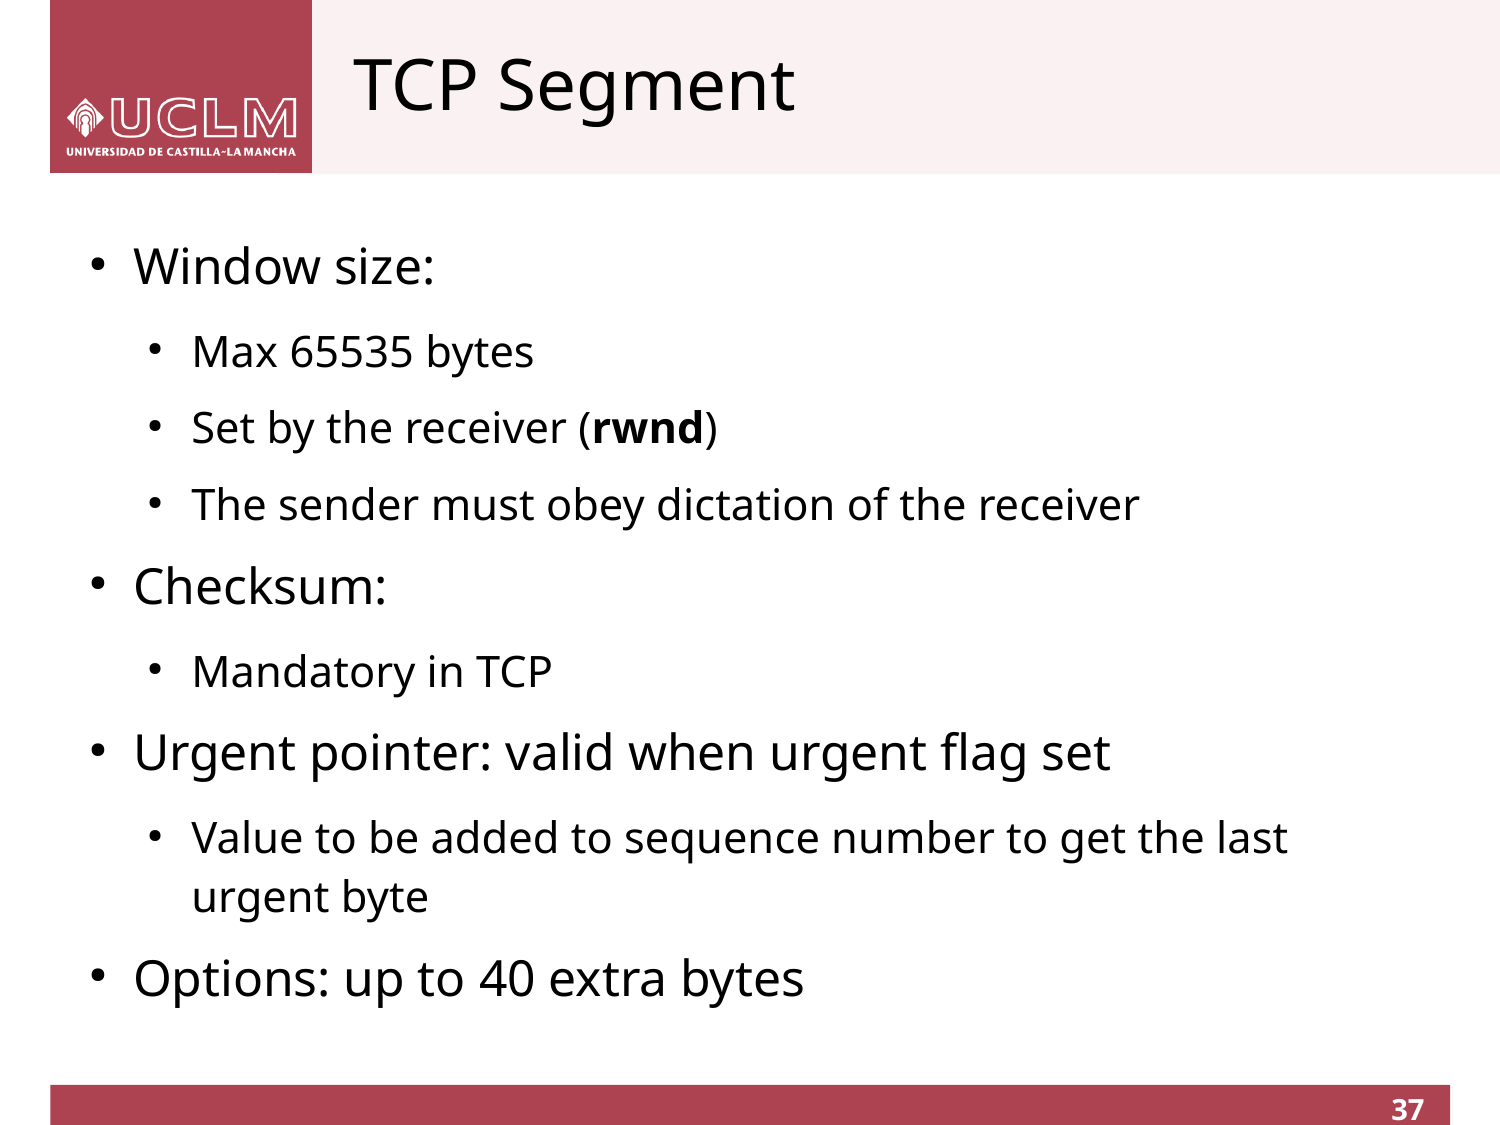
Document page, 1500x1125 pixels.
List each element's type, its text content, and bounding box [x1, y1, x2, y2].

picture [50, 0, 312, 173]
list Window size: Max 65535 bytes Set by the receiver (rwnd) The sender must obey dictation of the receiver Checksum: Mandatory in TCP Urgent pointer: valid when urgent flag set Value to be added to sequence number to get the last urgent byte Options: up to 40 extra bytes [74, 231, 1425, 1016]
title TCP Segment [353, 6, 1425, 168]
